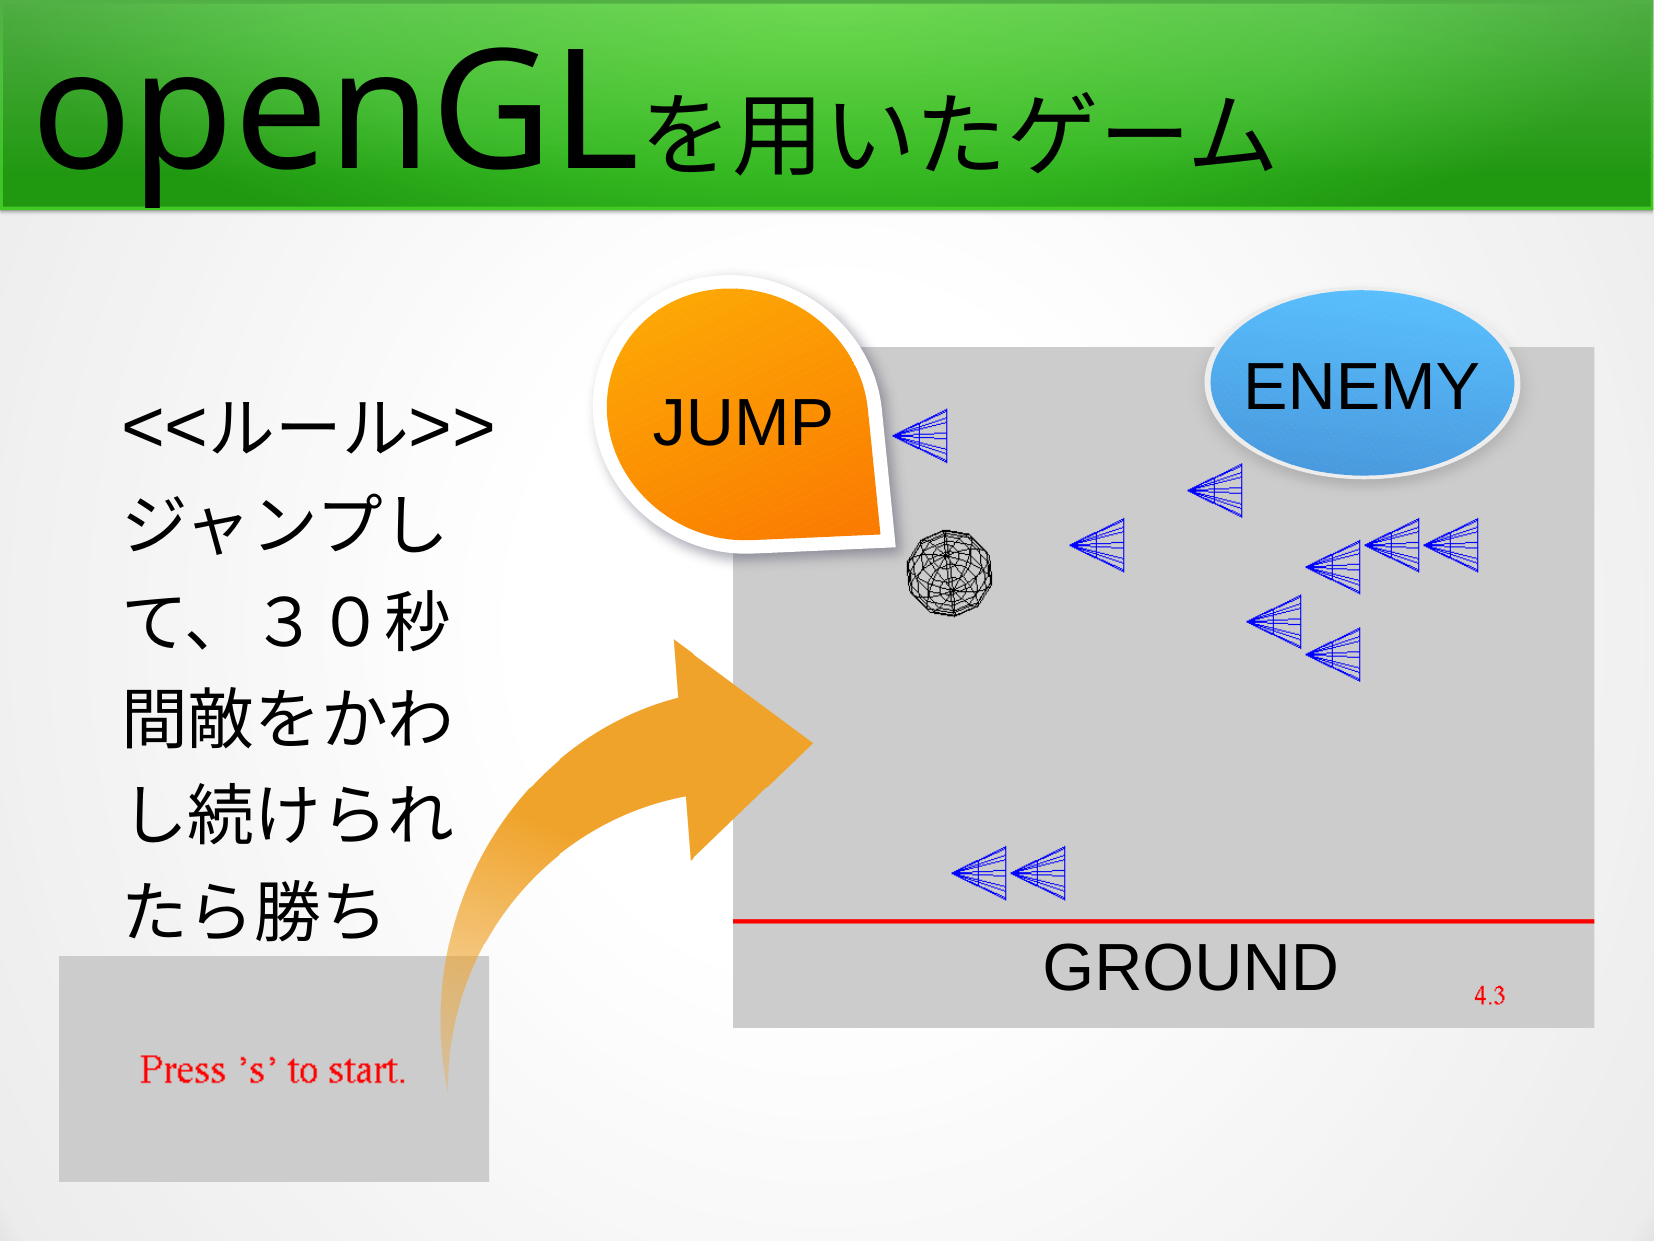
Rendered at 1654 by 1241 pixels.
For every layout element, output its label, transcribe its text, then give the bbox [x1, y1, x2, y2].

text_box ENEMY [1228, 341, 1501, 506]
text_box <<ルール>> ジャンプして、３０秒間敵をかわし続けられたら勝ち [106, 368, 520, 827]
title openGLを用いたゲーム [0, 0, 1400, 260]
text_box JUMP [637, 377, 875, 468]
text_box GROUND [1027, 922, 1371, 1087]
picture [59, 234, 1619, 1182]
